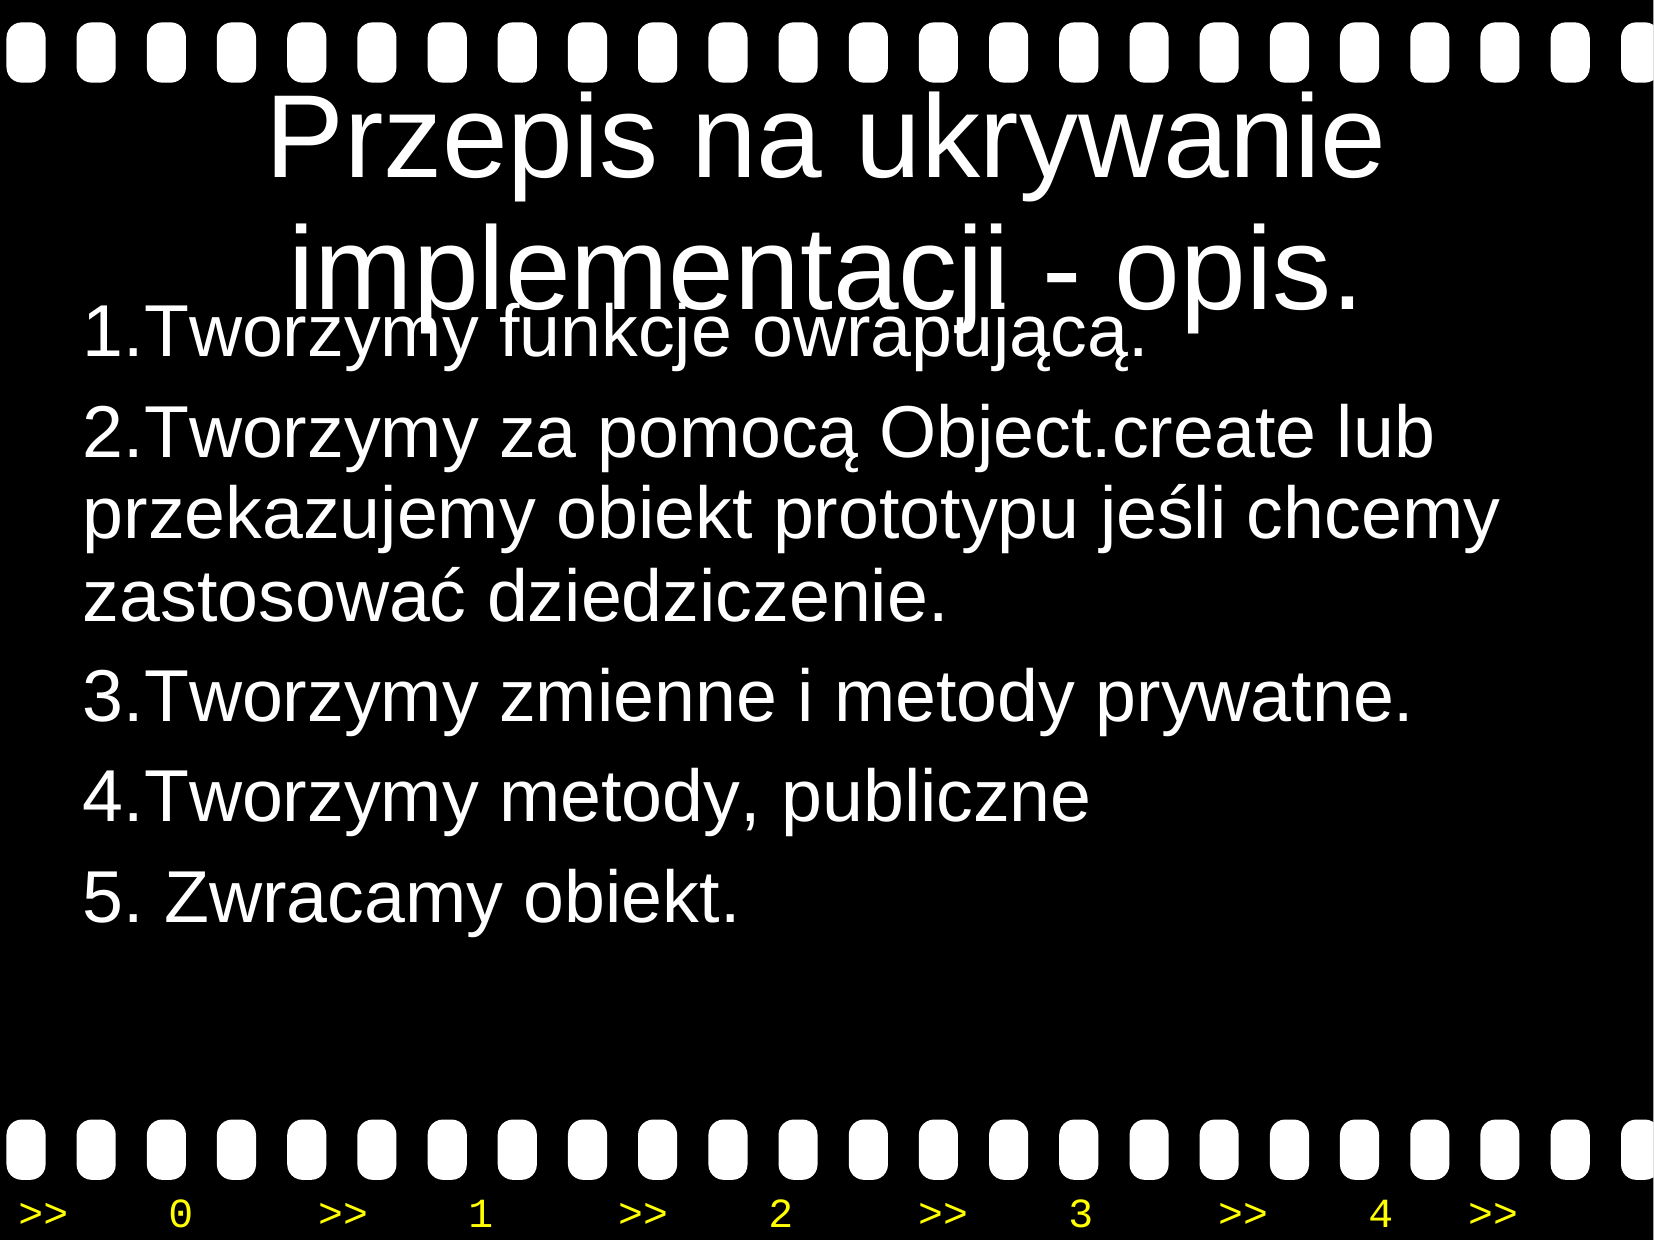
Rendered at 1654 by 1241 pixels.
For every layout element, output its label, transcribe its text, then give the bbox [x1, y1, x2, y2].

list Tworzymy funkcje owrapującą. Tworzymy za pomocą Object.create lub przekazujemy obiekt prototypu jeśli chcemy zastosować dziedziczenie. Tworzymy zmienne i metody prywatne. Tworzymy metody, publiczne Zwracamy obiekt. [82, 290, 1571, 1094]
title Przepis na ukrywanie implementacji - opis. [82, 70, 1571, 290]
